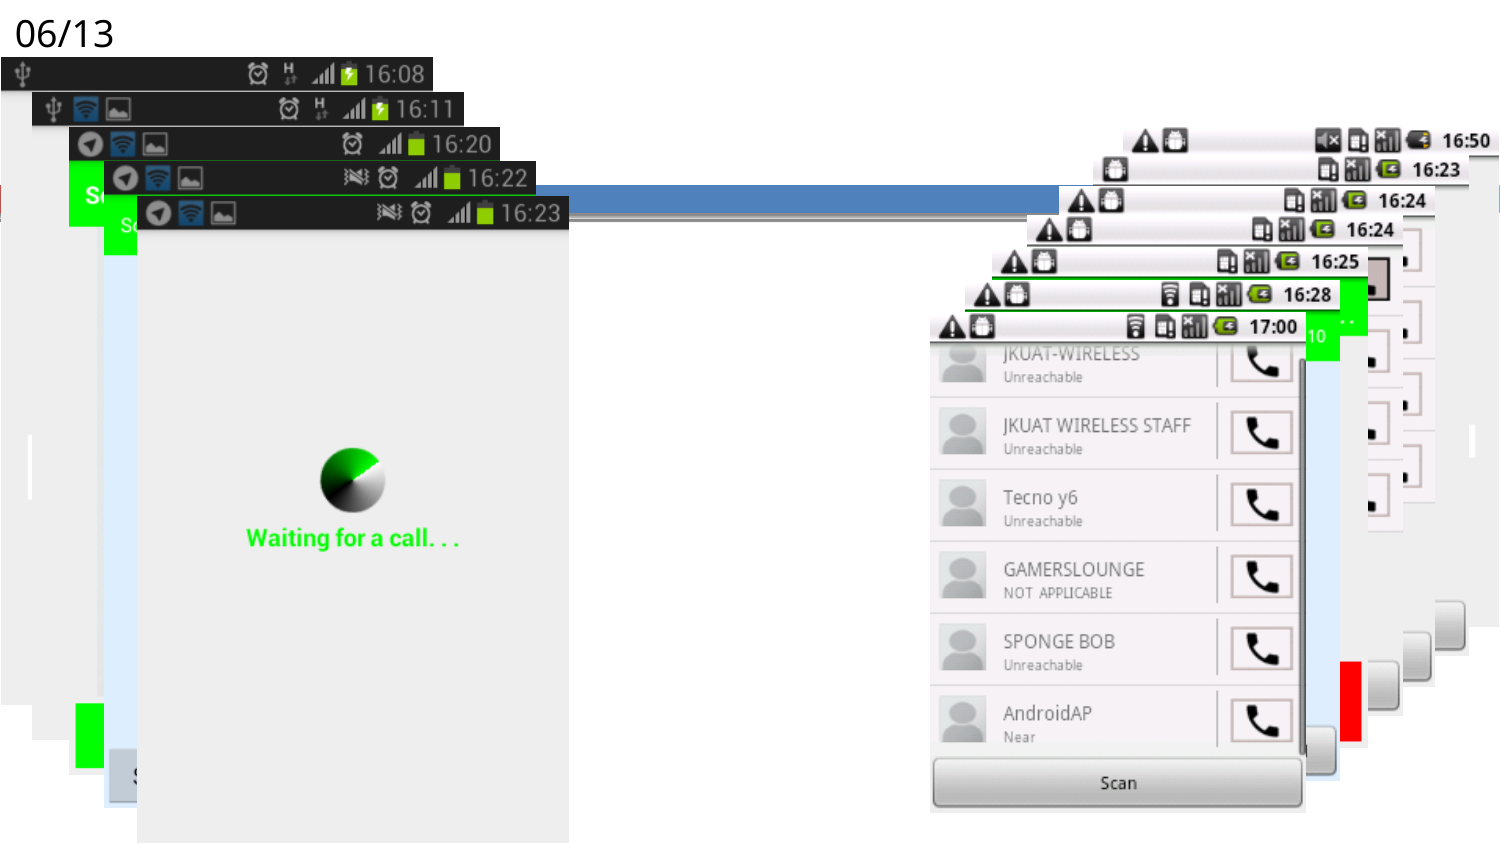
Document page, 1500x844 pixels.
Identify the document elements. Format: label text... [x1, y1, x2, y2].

picture [930, 126, 1499, 813]
text_box 06/13 [0, 0, 151, 64]
picture [1, 57, 569, 843]
